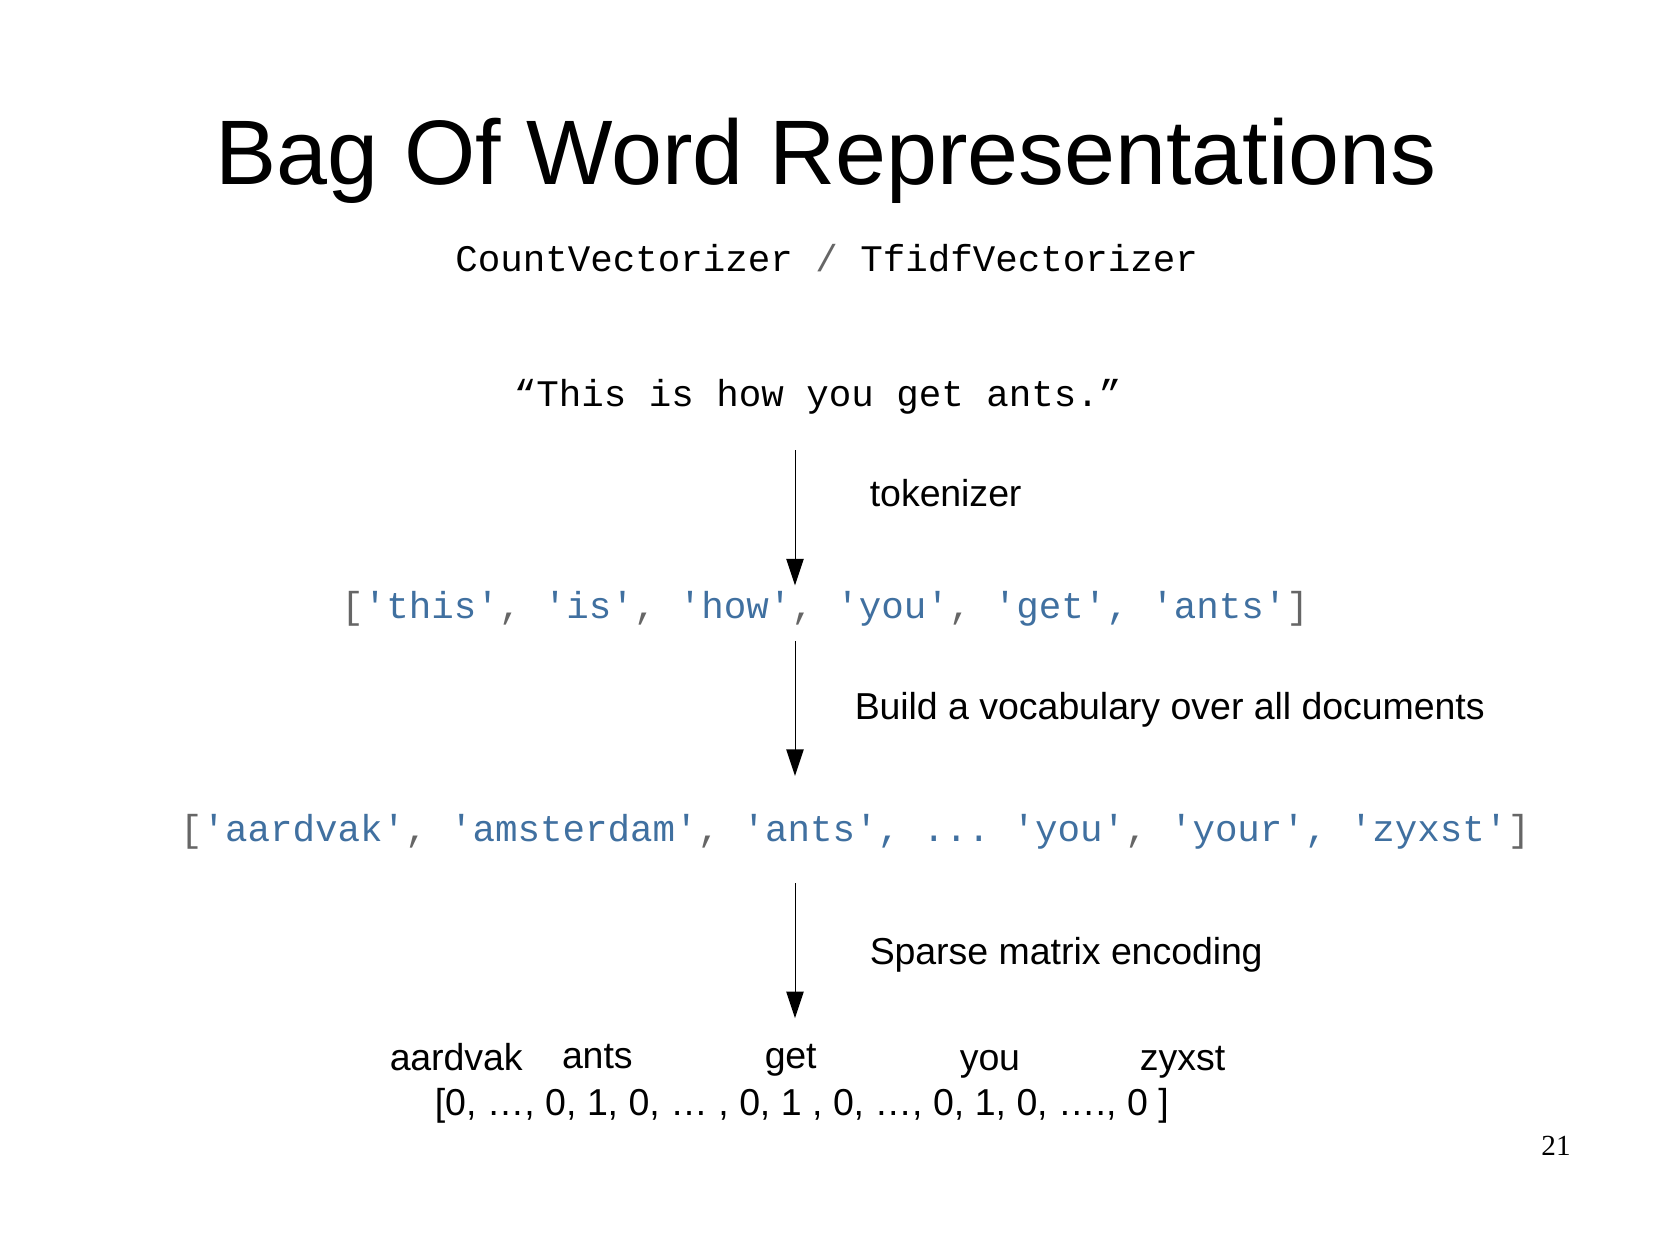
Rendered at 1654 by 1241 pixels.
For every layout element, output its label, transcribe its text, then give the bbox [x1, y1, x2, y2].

text_box tokenizer [855, 465, 1111, 523]
text_box you [945, 1028, 1125, 1086]
text_box aardvak [375, 1028, 541, 1086]
text_box ants [547, 1027, 698, 1088]
text_box get [750, 1027, 871, 1113]
title Bag Of Word Representations [82, 49, 1571, 257]
text_box Build a vocabulary over all documents [840, 678, 1546, 777]
text_box [0, …, 0, 1, 0, … , 0, 1 , 0, …, 0, 1, 0, …., 0 ] [420, 1073, 1186, 1131]
text_box ['aardvak', 'amsterdam', 'ants', ... 'you', 'your', 'zyxst'] [165, 810, 1546, 896]
text_box Sparse matrix encoding [855, 896, 1321, 980]
text_box CountVectorizer / TfidfVectorizer [455, 240, 1199, 283]
text_box ['this', 'is', 'how', 'you', 'get', 'ants'] [315, 587, 1336, 631]
text_box zyxst [1125, 1028, 1261, 1086]
text_box “This is how you get ants.” [465, 375, 1171, 419]
